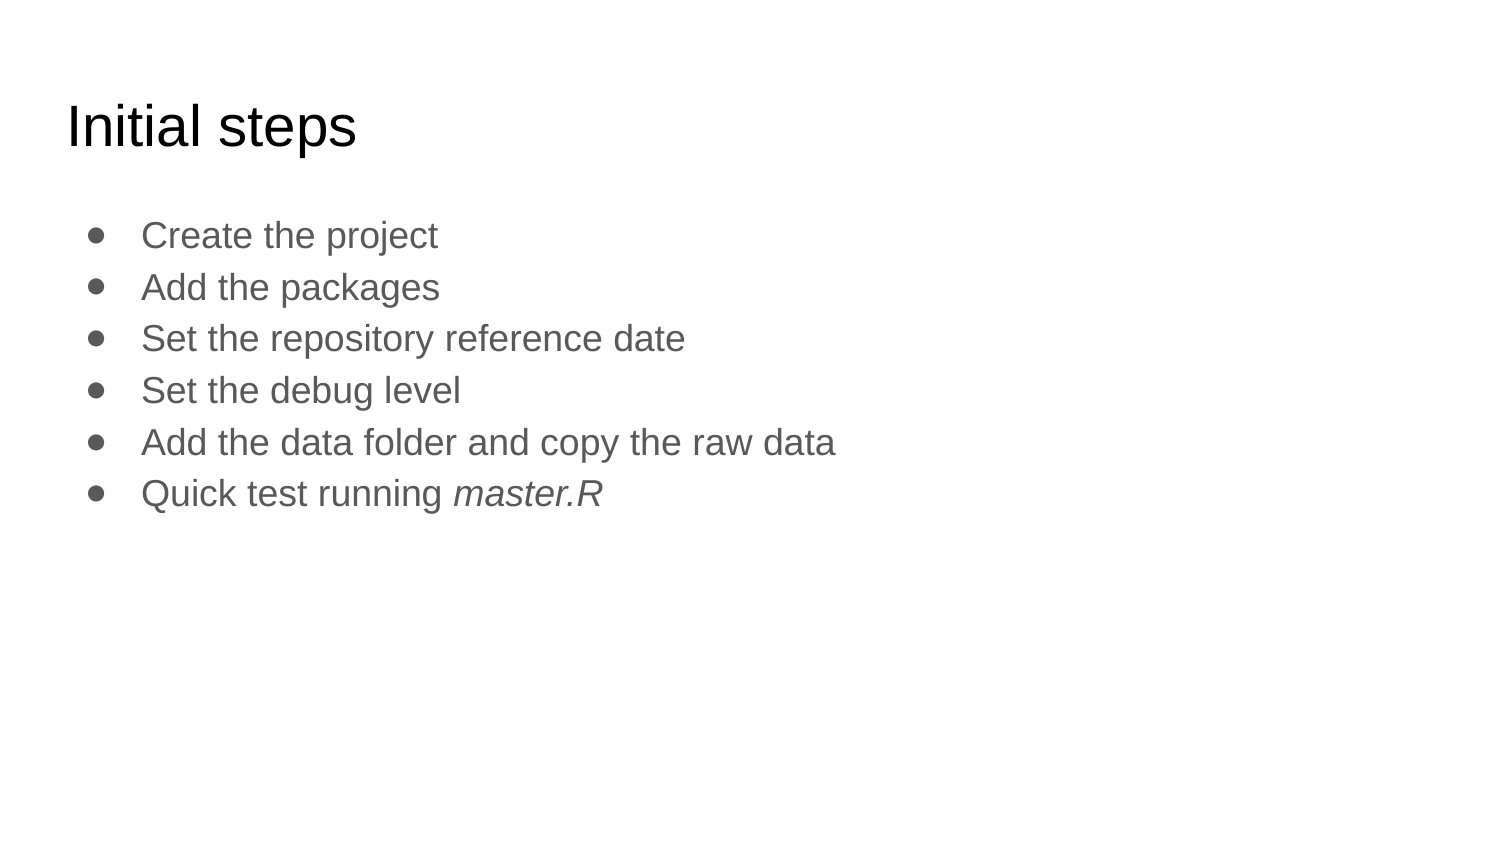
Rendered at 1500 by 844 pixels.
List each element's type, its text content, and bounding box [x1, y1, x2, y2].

list Create the project Add the packages Set the repository reference date Set the debug level Add the data folder and copy the raw data Quick test running master.R [51, 189, 1449, 750]
title Initial steps [51, 72, 1449, 167]
